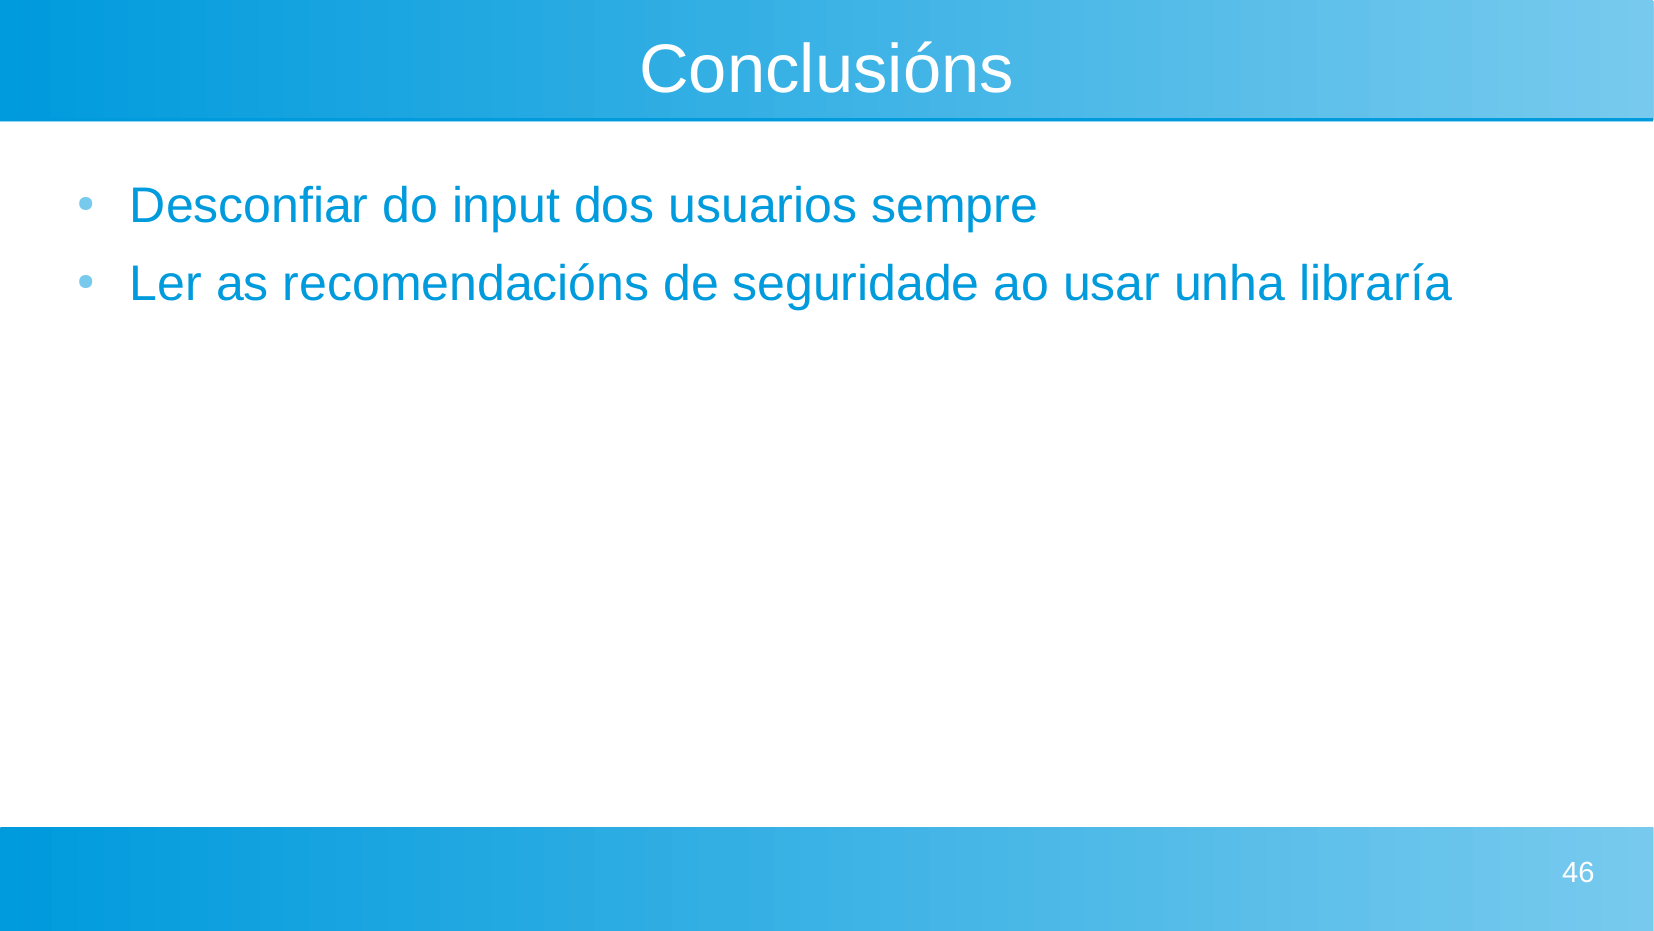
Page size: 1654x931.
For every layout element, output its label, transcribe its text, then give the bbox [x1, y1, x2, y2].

list Desconfiar do input dos usuarios sempre Ler as recomendacións de seguridade ao usar unha libraría [59, 177, 1595, 768]
title Conclusións [59, 29, 1595, 108]
